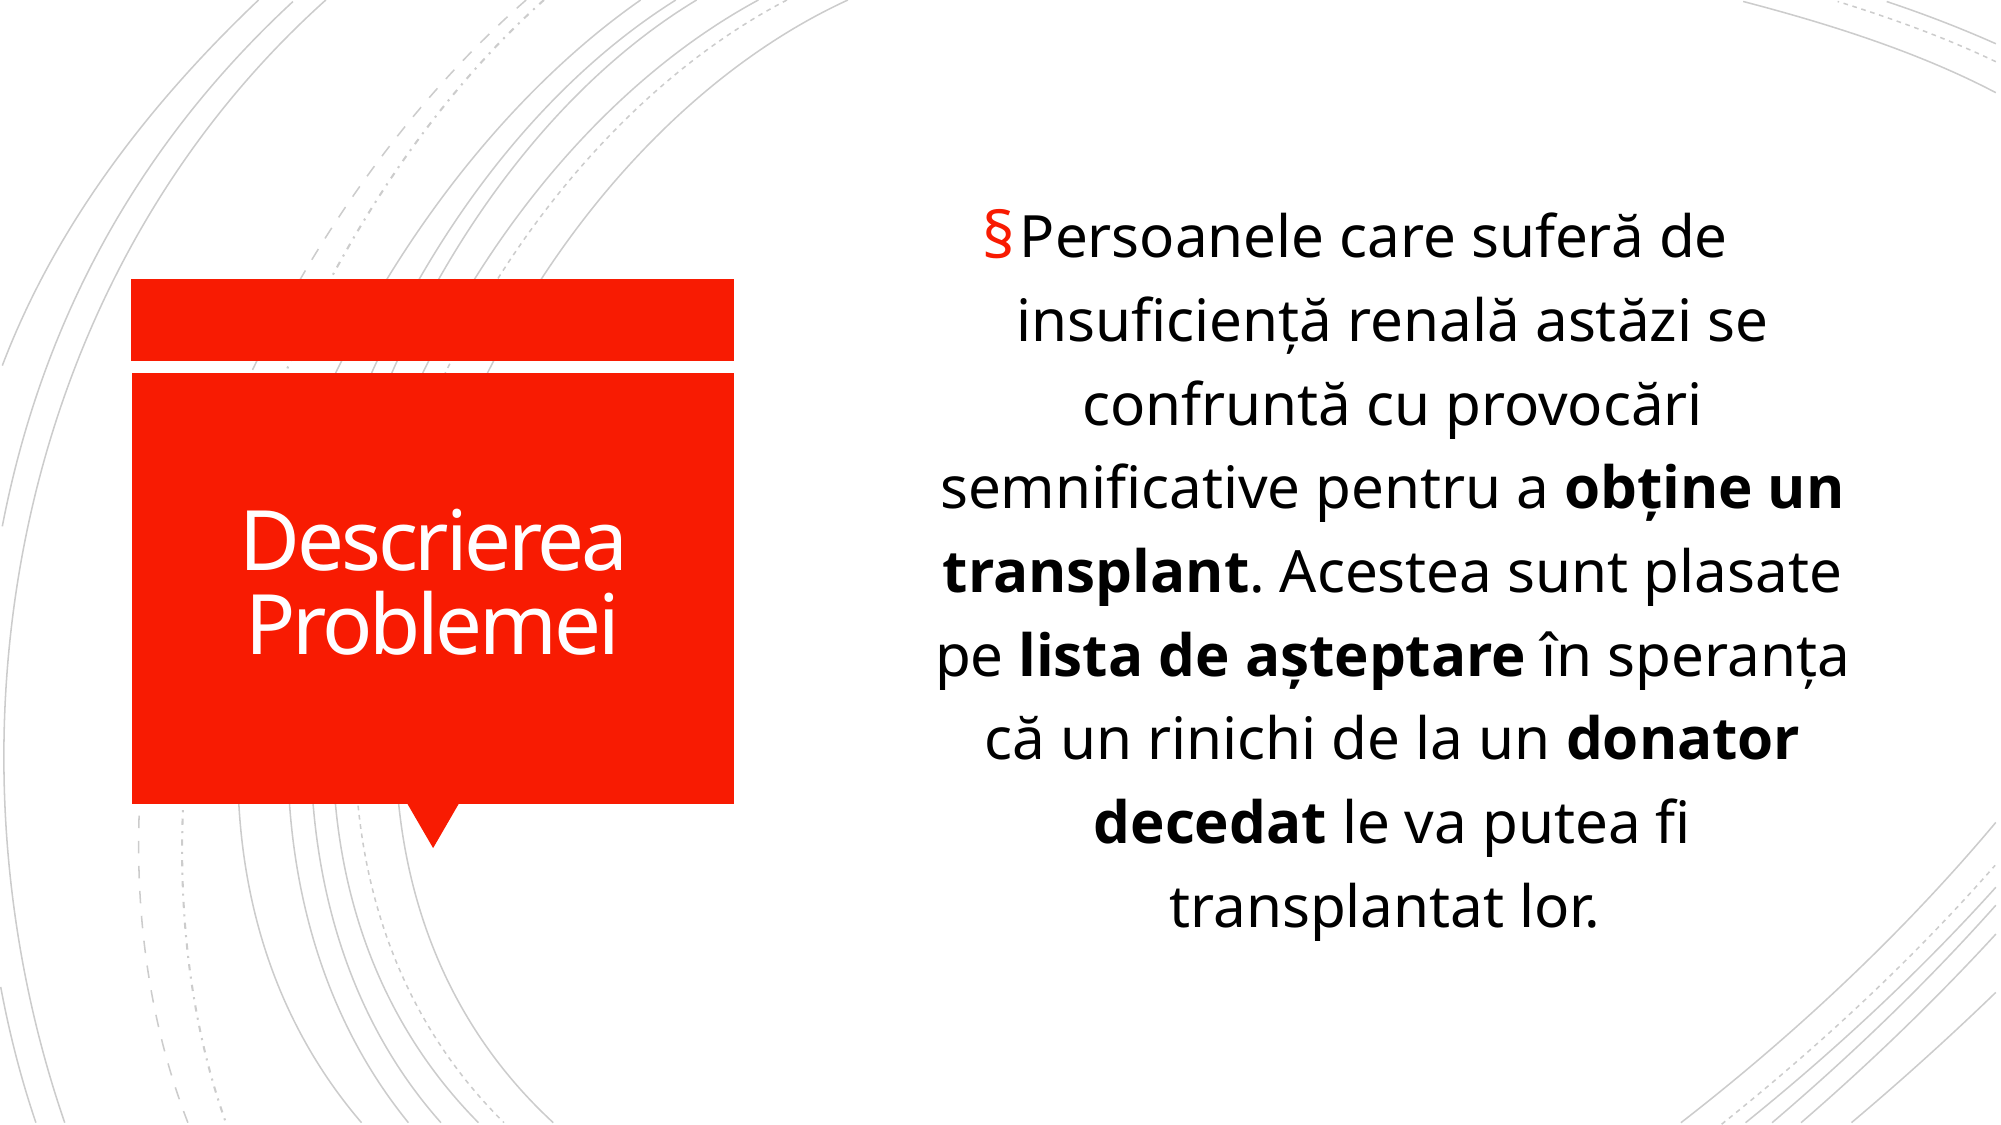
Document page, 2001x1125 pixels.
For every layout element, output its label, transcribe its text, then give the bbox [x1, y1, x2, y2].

title Descrierea Problemei [145, 385, 720, 789]
list Persoanele care suferă de insuficiență renală astăzi se confruntă cu provocări semnificative pentru a obține un transplant. Acestea sunt plasate pe lista de așteptare în speranța că un rinichi de la un donator decedat le va putea fi transplantat lor. [839, 131, 1871, 993]
